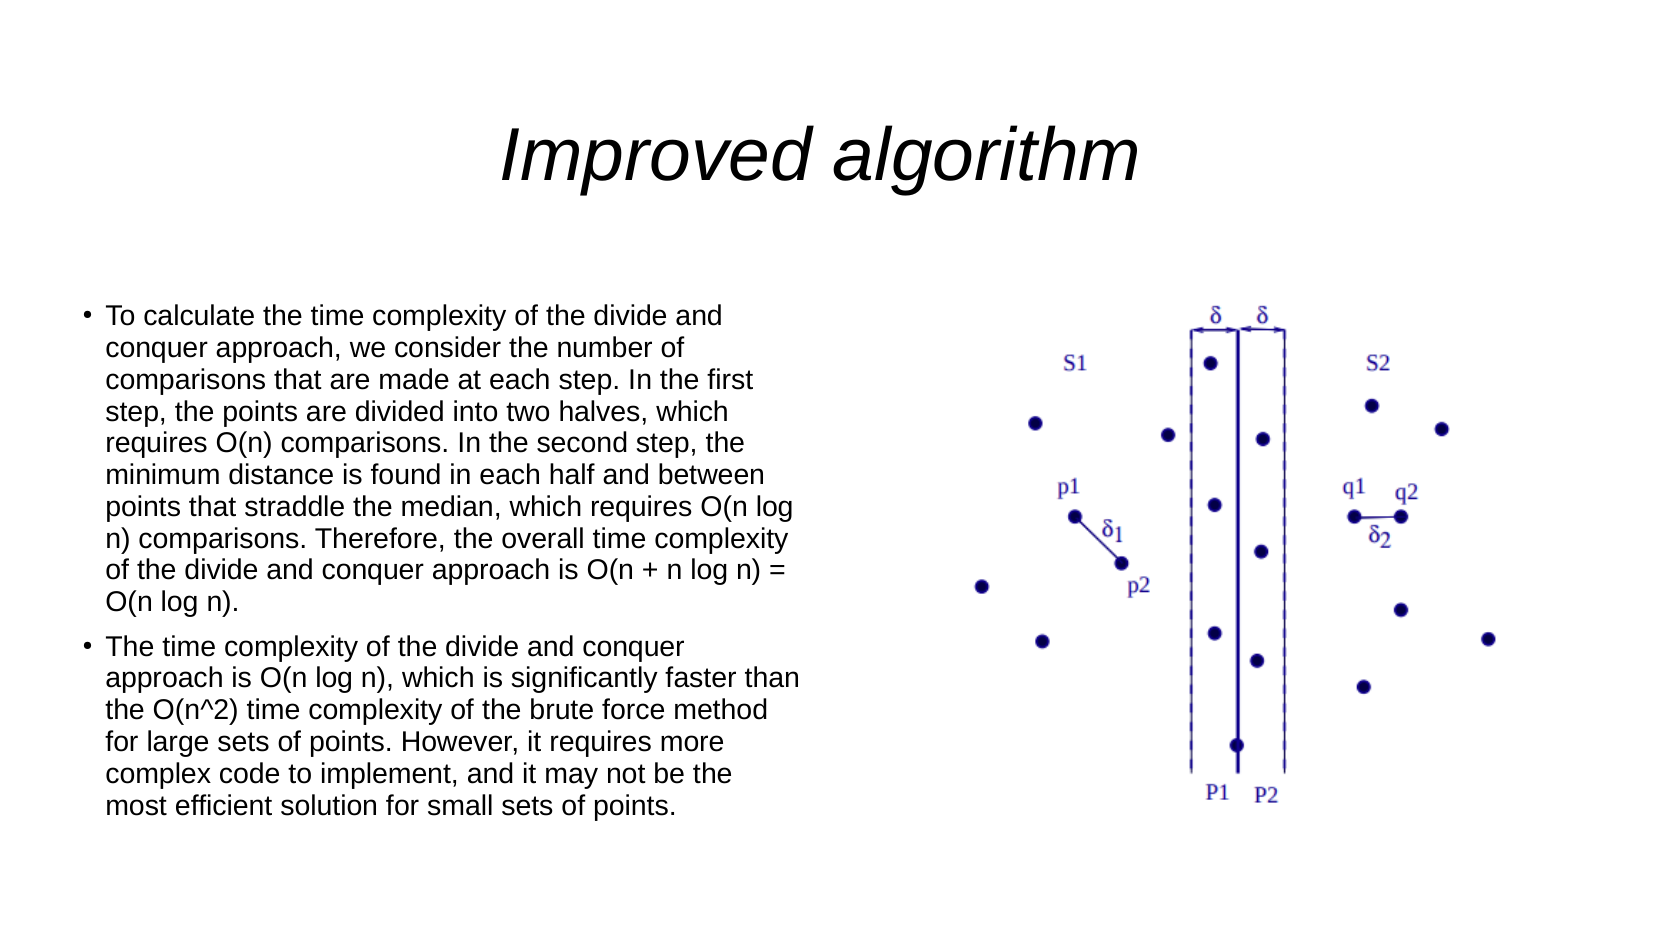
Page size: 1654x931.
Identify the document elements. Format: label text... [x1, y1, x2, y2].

picture [937, 299, 1547, 840]
title Improved algorithm [76, 76, 1565, 232]
list To calculate the time complexity of the divide and conquer approach, we consider the number of comparisons that are made at each step. In the first step, the points are divided into two halves, which requires O(n) comparisons. In the second step, the minimum distance is found in each half and between points that straddle the median, which requires O(n log n) comparisons. Therefore, the overall time complexity of the divide and conquer approach is O(n + n log n) = O(n log n). The time complexity of the divide and conquer approach is O(n log n), which is significantly faster than the O(n^2) time complexity of the brute force method for large sets of points. However, it requires more complex code to implement, and it may not be the most efficient solution for small sets of points. [75, 300, 802, 840]
